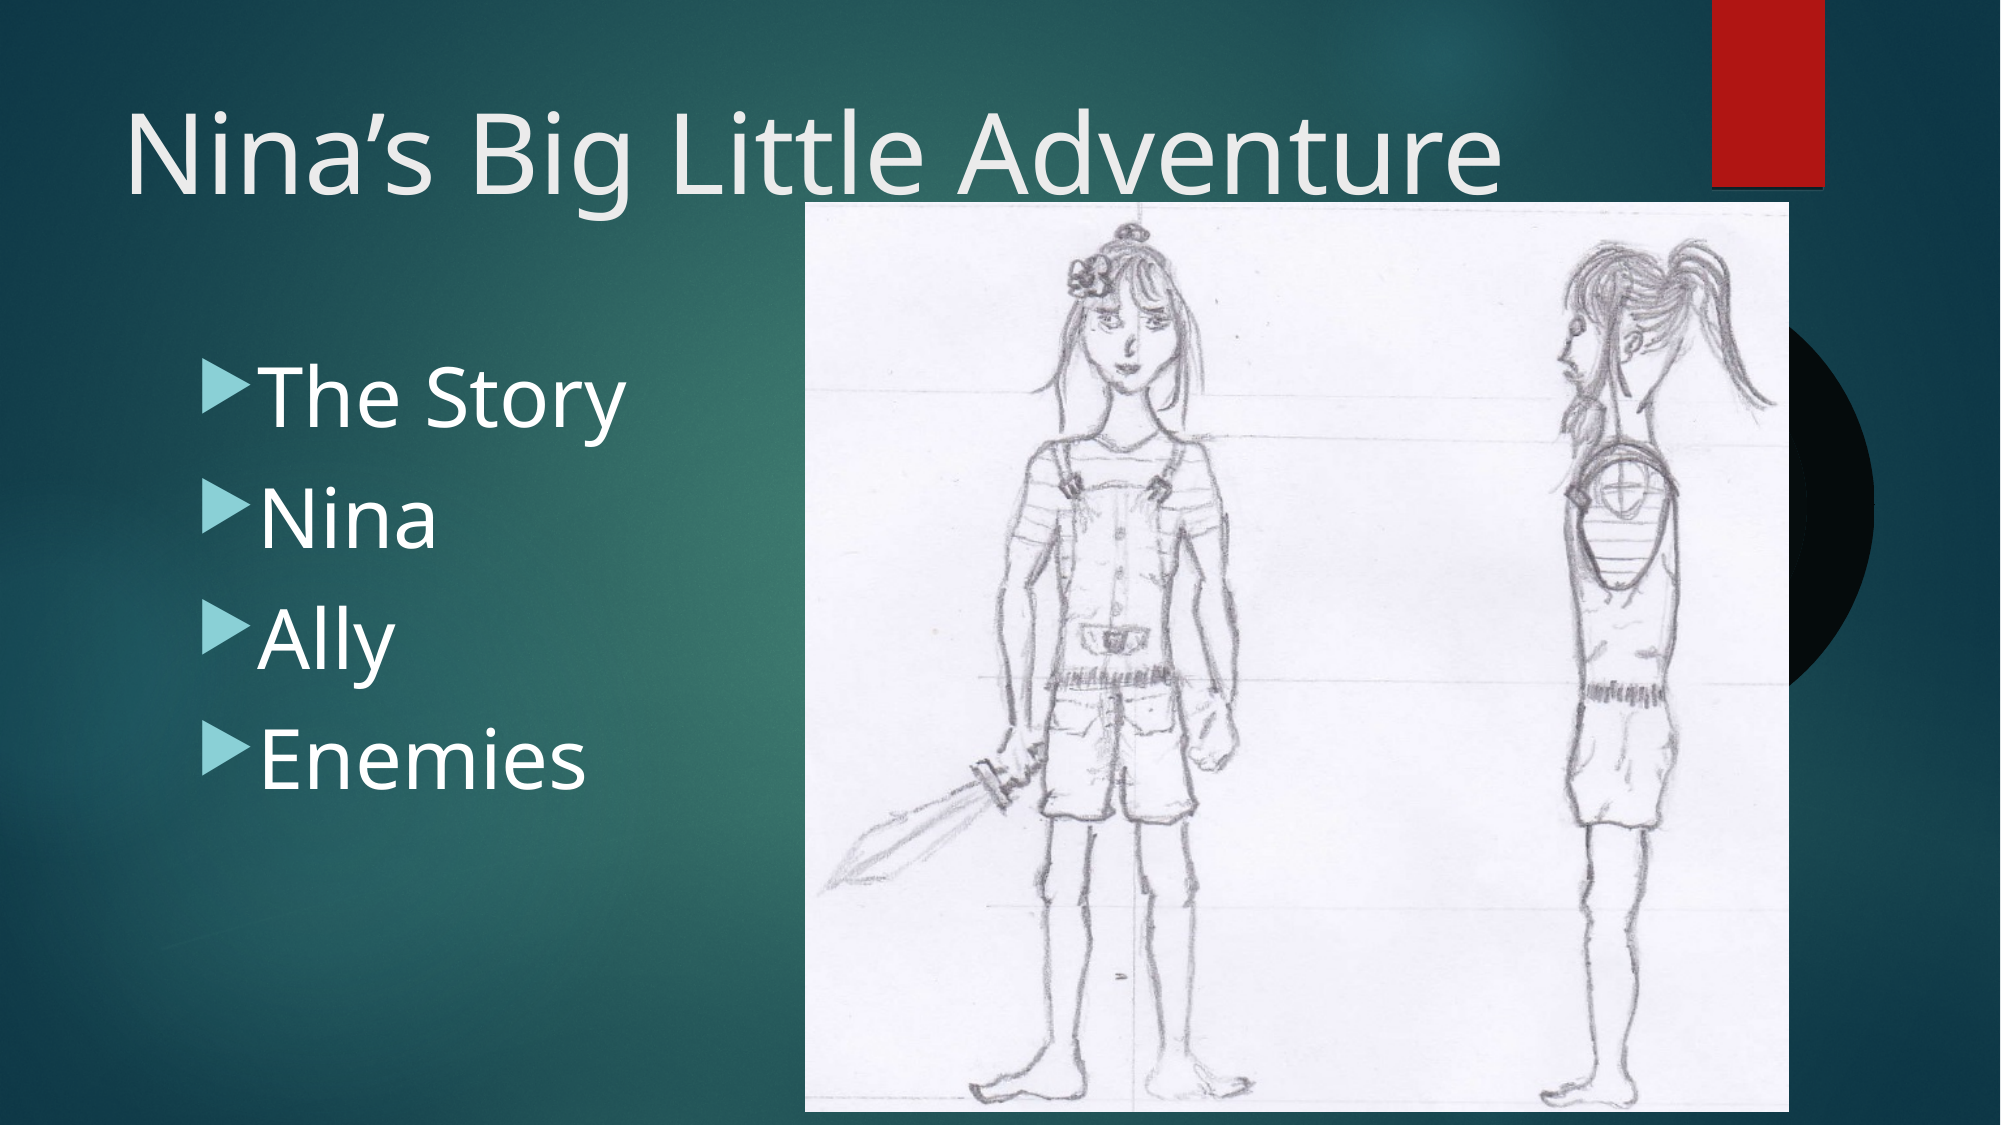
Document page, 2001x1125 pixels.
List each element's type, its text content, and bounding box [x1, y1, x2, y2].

list The Story Nina Ally Enemies [181, 336, 805, 1026]
picture [805, 202, 1789, 1112]
title Nina’s Big Little Adventure [106, 74, 1649, 305]
